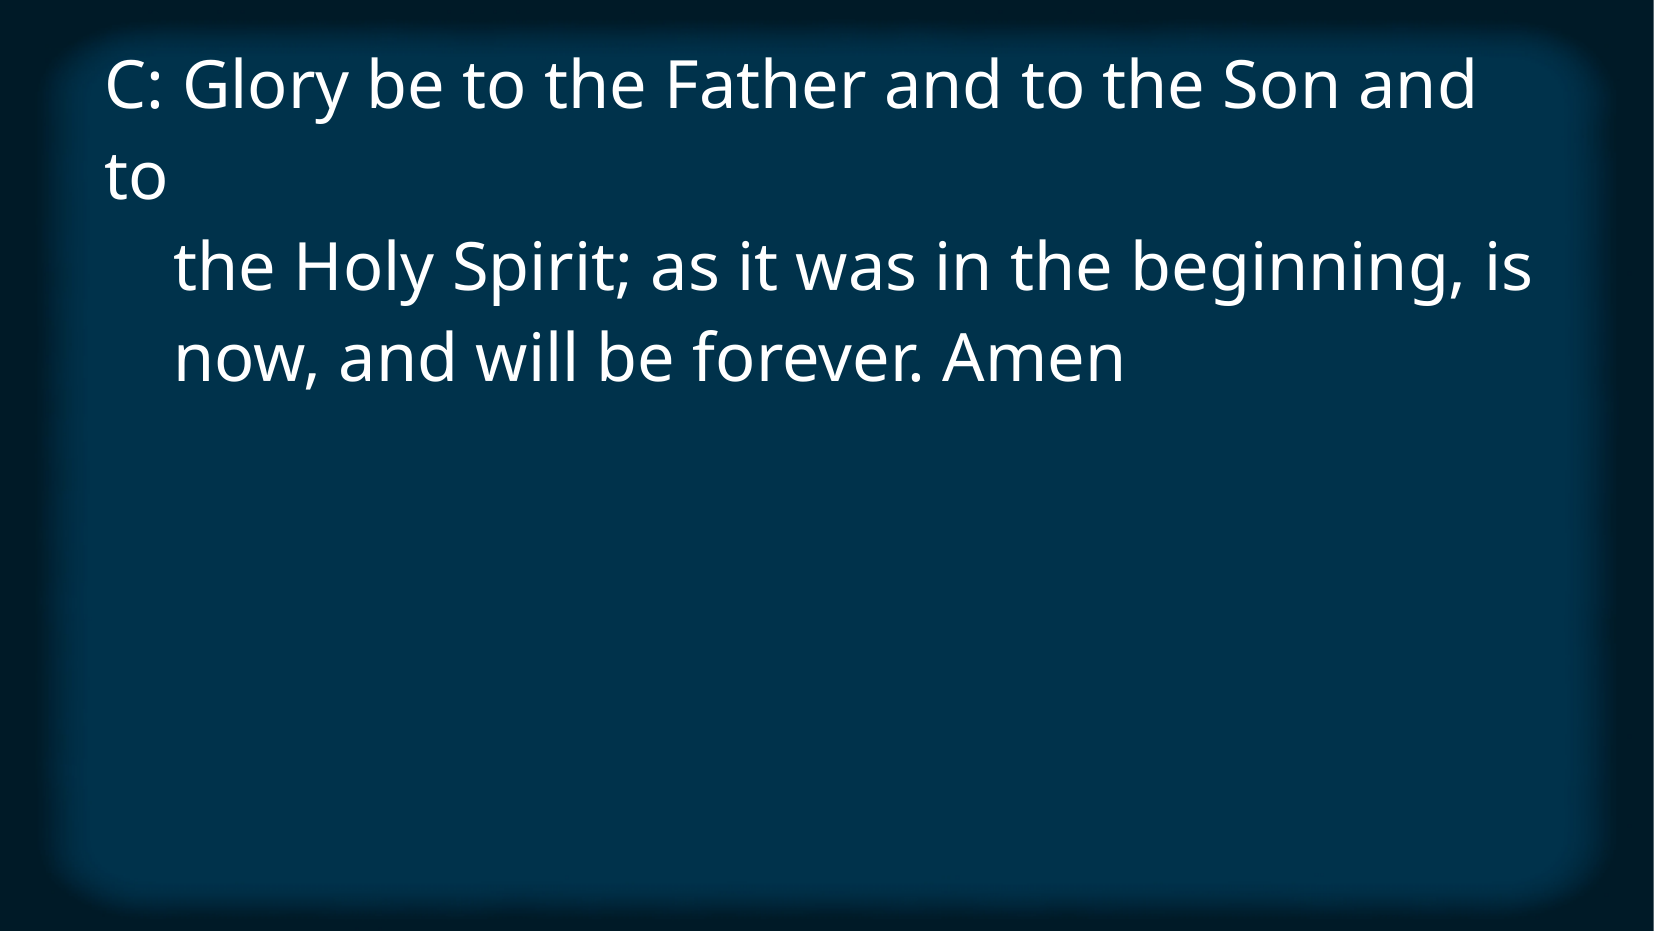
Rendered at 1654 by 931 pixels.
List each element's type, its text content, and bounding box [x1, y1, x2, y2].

text_box C: Glory be to the Father and to the Son and to the Holy Spirit; as it was in the beginning, is now, and will be forever. Amen [90, 30, 1561, 331]
picture [0, 0, 1654, 931]
